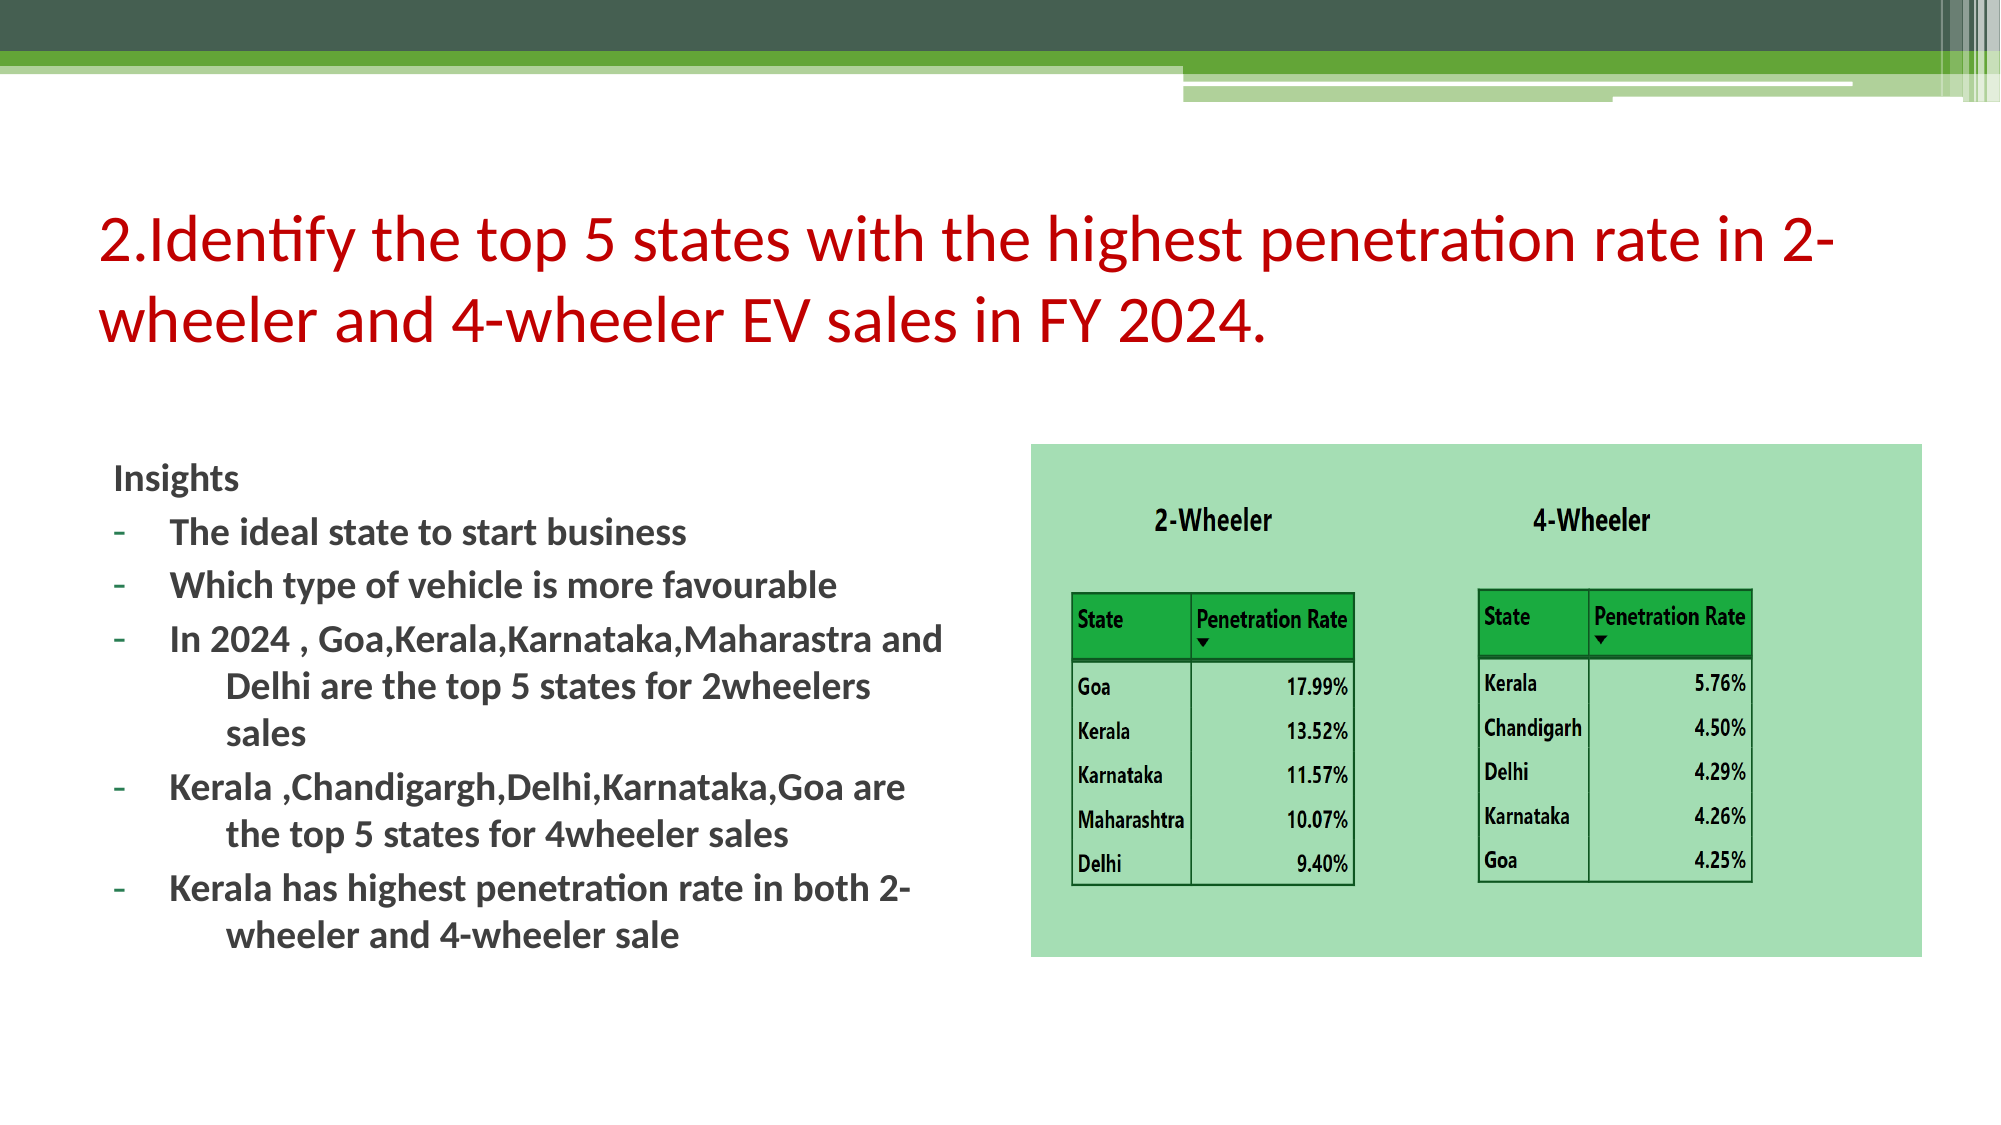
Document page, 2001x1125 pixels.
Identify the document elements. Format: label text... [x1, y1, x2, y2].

title 2.Identify the top 5 states with the highest penetration rate in 2-wheeler and 4-wheeler EV sales in FY 2024. [83, 187, 1917, 364]
list Insights The ideal state to start business Which type of vehicle is more favourable In 2024 , Goa,Kerala,Karnataka,Maharastra and Delhi are the top 5 states for 2wheelers sales Kerala ,Chandigargh,Delhi,Karnataka,Goa are the top 5 states for 4wheeler sales Kerala has highest penetration rate in both 2-wheeler and 4-wheeler sale [83, 444, 968, 1082]
picture [1031, 444, 1922, 957]
